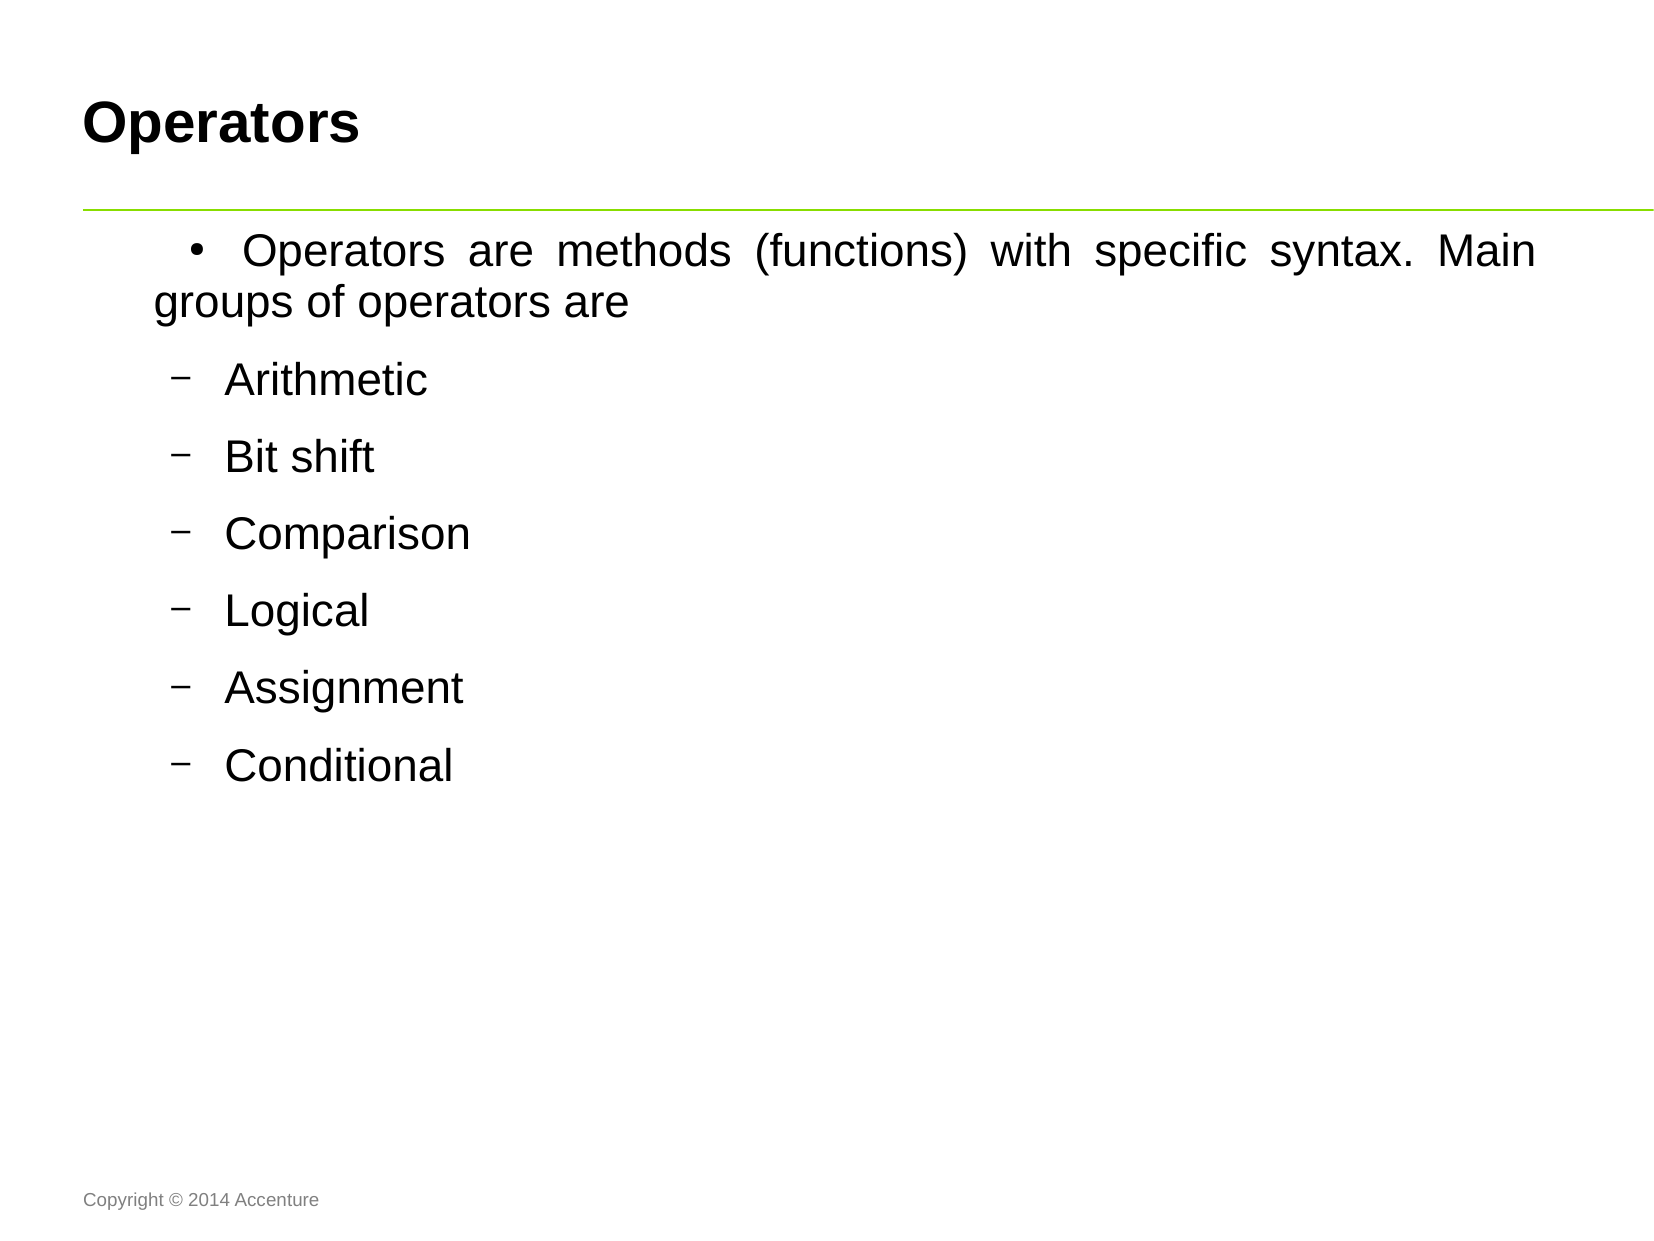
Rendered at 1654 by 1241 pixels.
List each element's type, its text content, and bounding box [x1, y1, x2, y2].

title Operators [82, 49, 1571, 196]
list Operators are methods (functions) with specific syntax. Main groups of operators are Arithmetic Bit shift Comparison Logical Assignment Conditional [82, 225, 1538, 1186]
